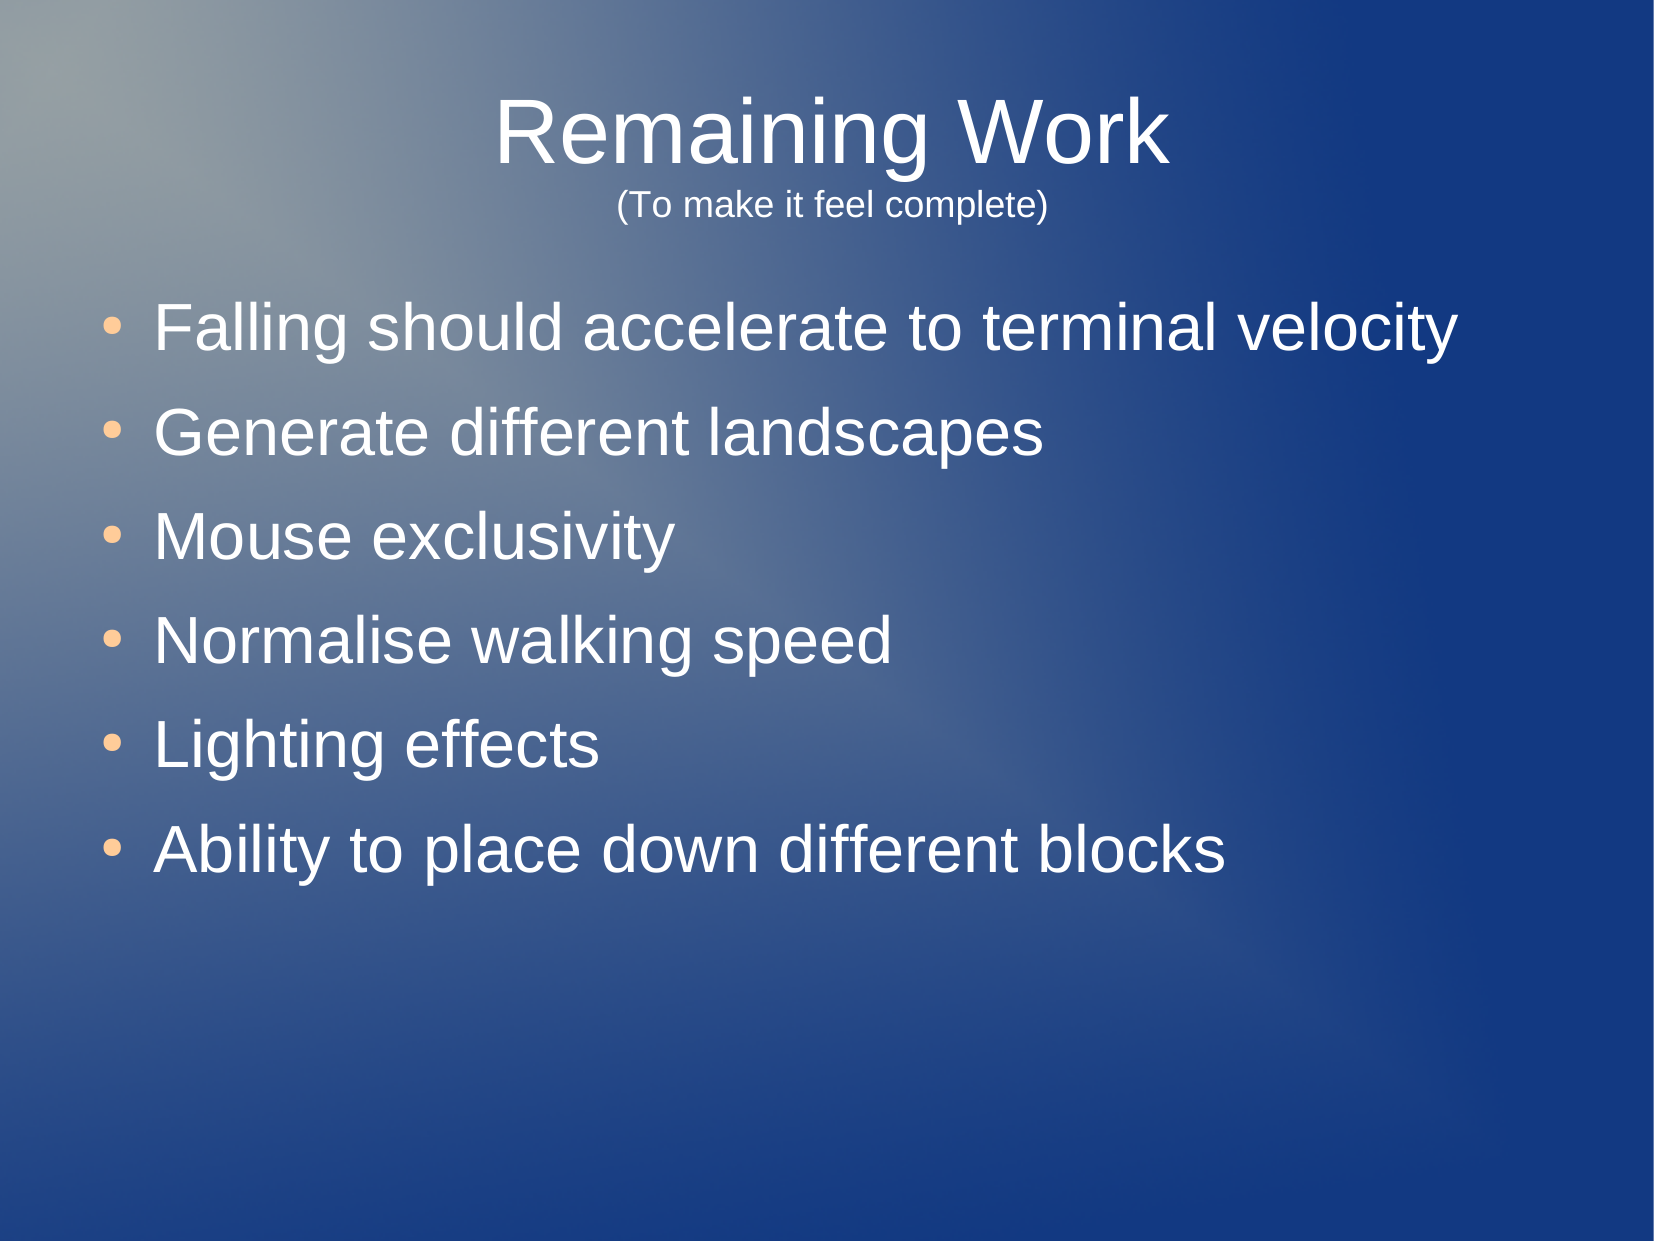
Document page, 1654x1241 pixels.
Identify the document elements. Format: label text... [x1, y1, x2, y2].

list Falling should accelerate to terminal velocity Generate different landscapes Mouse exclusivity Normalise walking speed Lighting effects Ability to place down different blocks [82, 290, 1571, 1109]
picture [0, 0, 1654, 1241]
title Remaining Work (To make it feel complete) [88, 49, 1577, 257]
